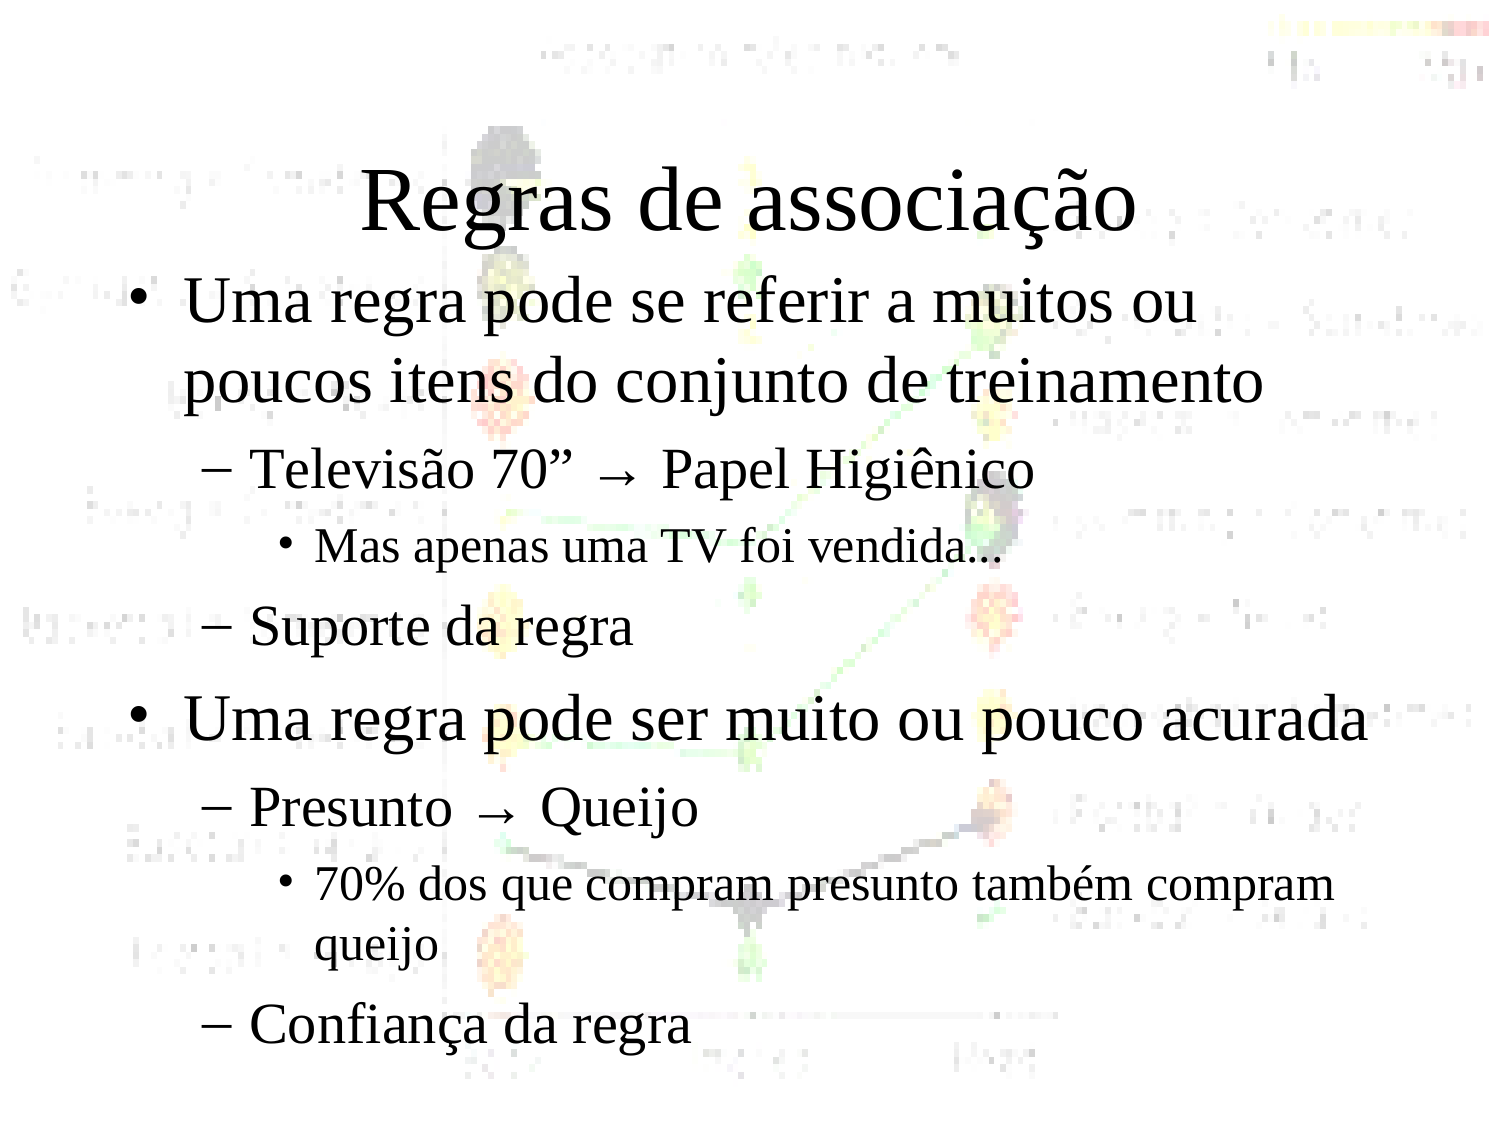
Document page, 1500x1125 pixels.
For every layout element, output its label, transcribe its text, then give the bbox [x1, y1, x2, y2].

list Uma regra pode se referir a muitos ou poucos itens do conjunto de treinamento Televisão 70” → Papel Higiênico Mas apenas uma TV foi vendida... Suporte da regra Uma regra pode ser muito ou pouco acurada Presunto → Queijo 70% dos que compram presunto também compram queijo Confiança da regra [112, 248, 1388, 1064]
title Regras de associação [112, 75, 1388, 248]
